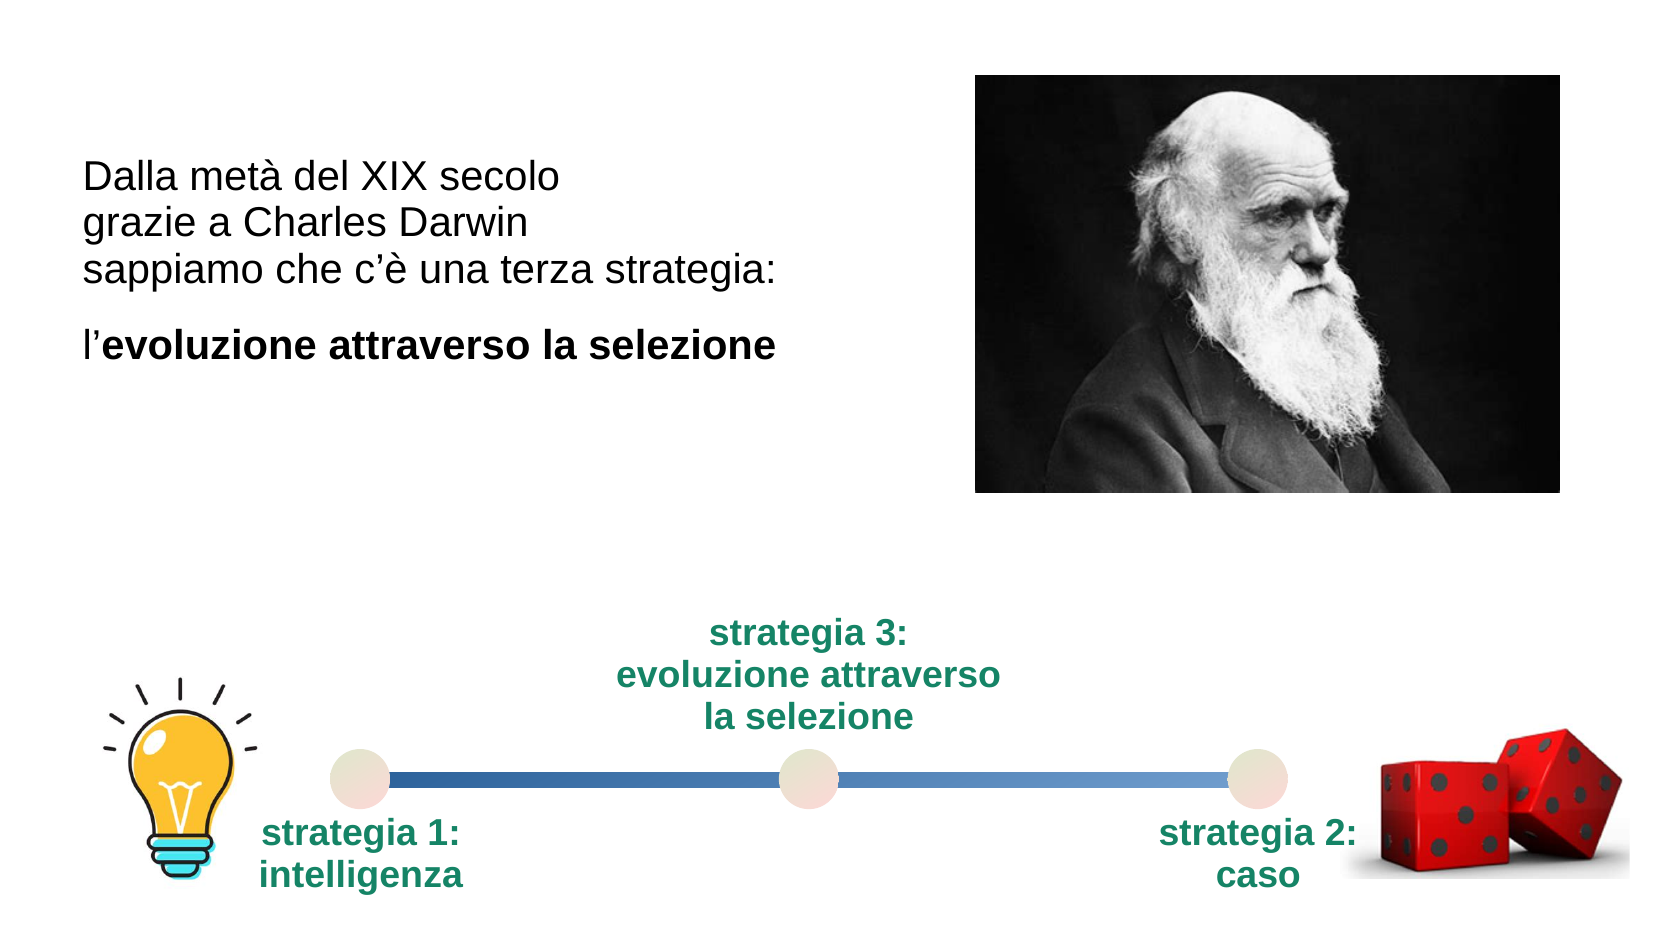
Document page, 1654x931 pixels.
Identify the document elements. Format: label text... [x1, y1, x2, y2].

text_box strategia 1: intelligenza [242, 803, 479, 903]
picture [88, 663, 267, 889]
picture [975, 75, 1560, 493]
text_box [330, 749, 1288, 810]
text_box strategia 3: evoluzione attraverso la selezione [591, 603, 1027, 745]
text_box strategia 2: caso [1140, 803, 1377, 903]
picture [1340, 723, 1630, 879]
list Dalla metà del XIX secolo grazie a Charles Darwin sappiamo che c’è una terza strategia: l’evoluzione attraverso la selezione [82, 152, 901, 459]
